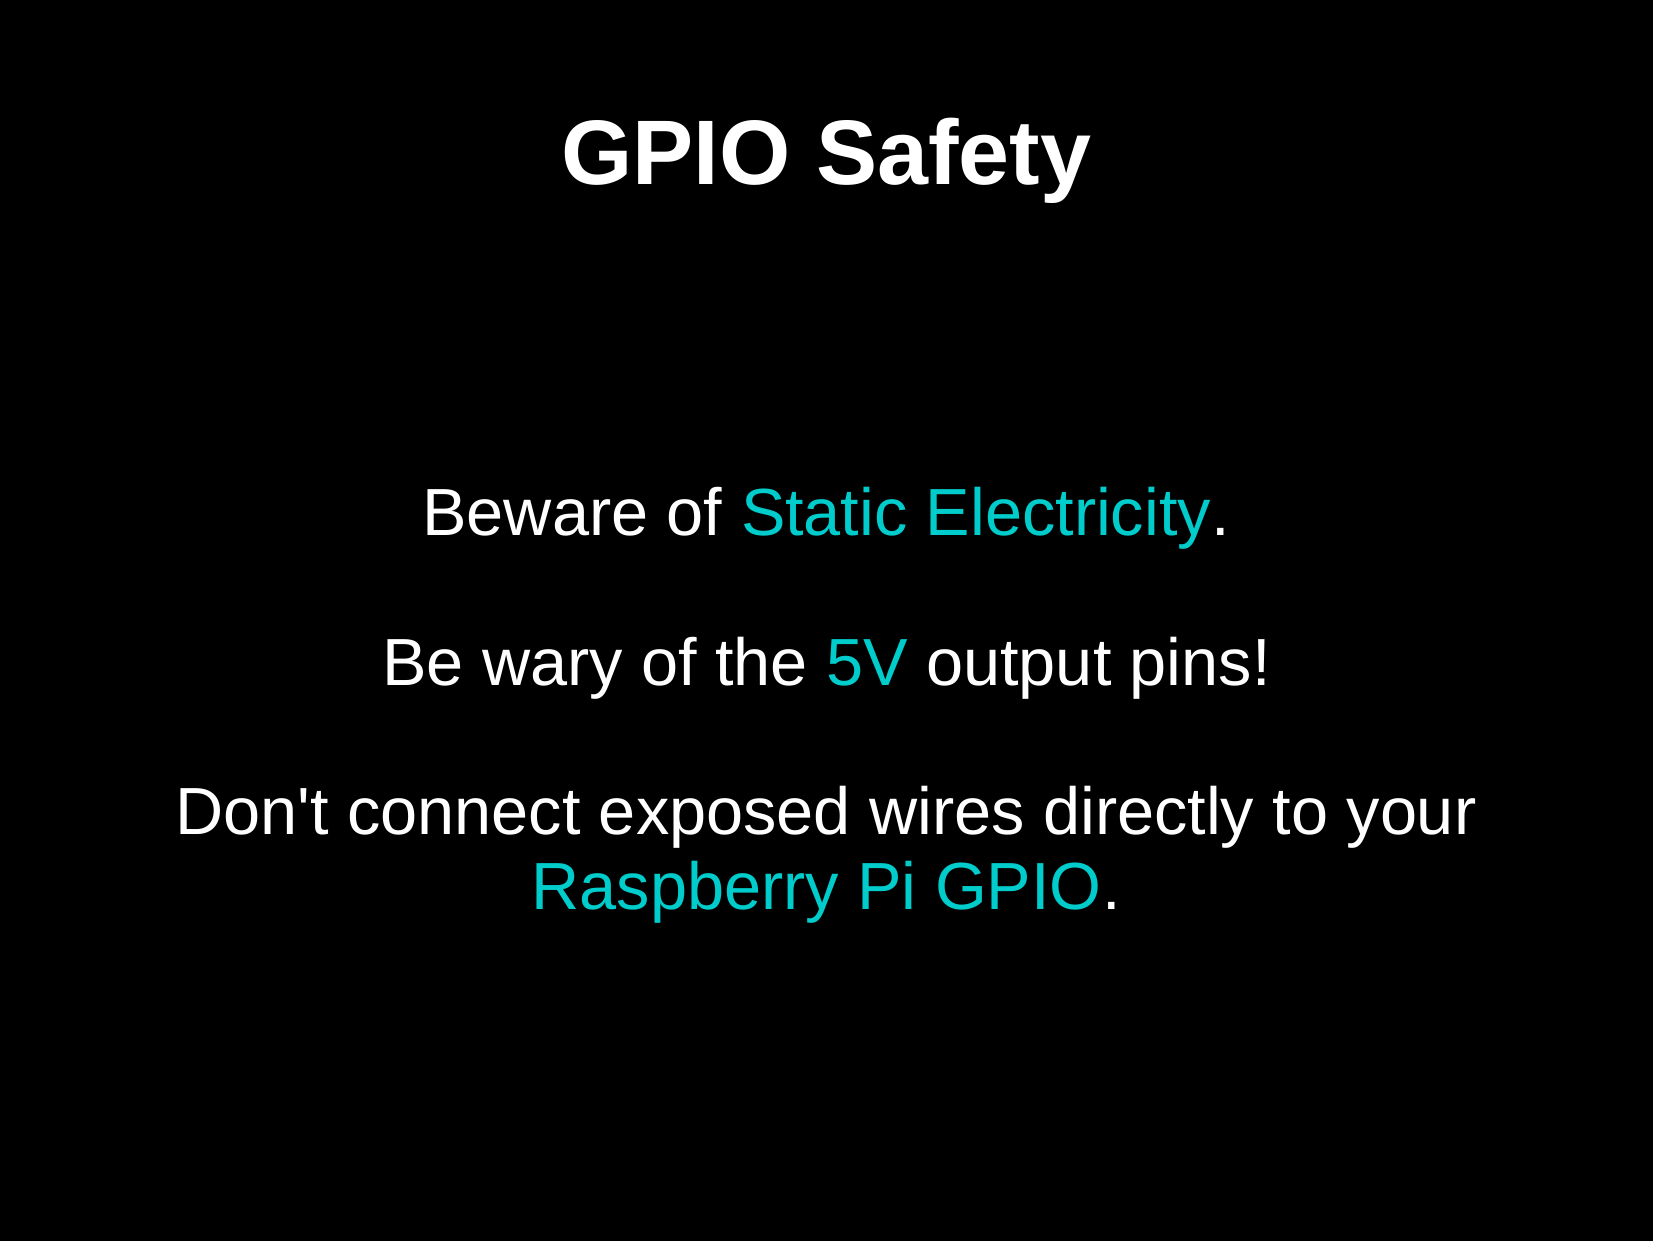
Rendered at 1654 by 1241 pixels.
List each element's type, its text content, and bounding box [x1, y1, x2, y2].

subtitle Beware of Static Electricity. Be wary of the 5V output pins! Don't connect exposed wires directly to your Raspberry Pi GPIO. [82, 290, 1571, 1109]
title GPIO Safety [82, 49, 1571, 257]
